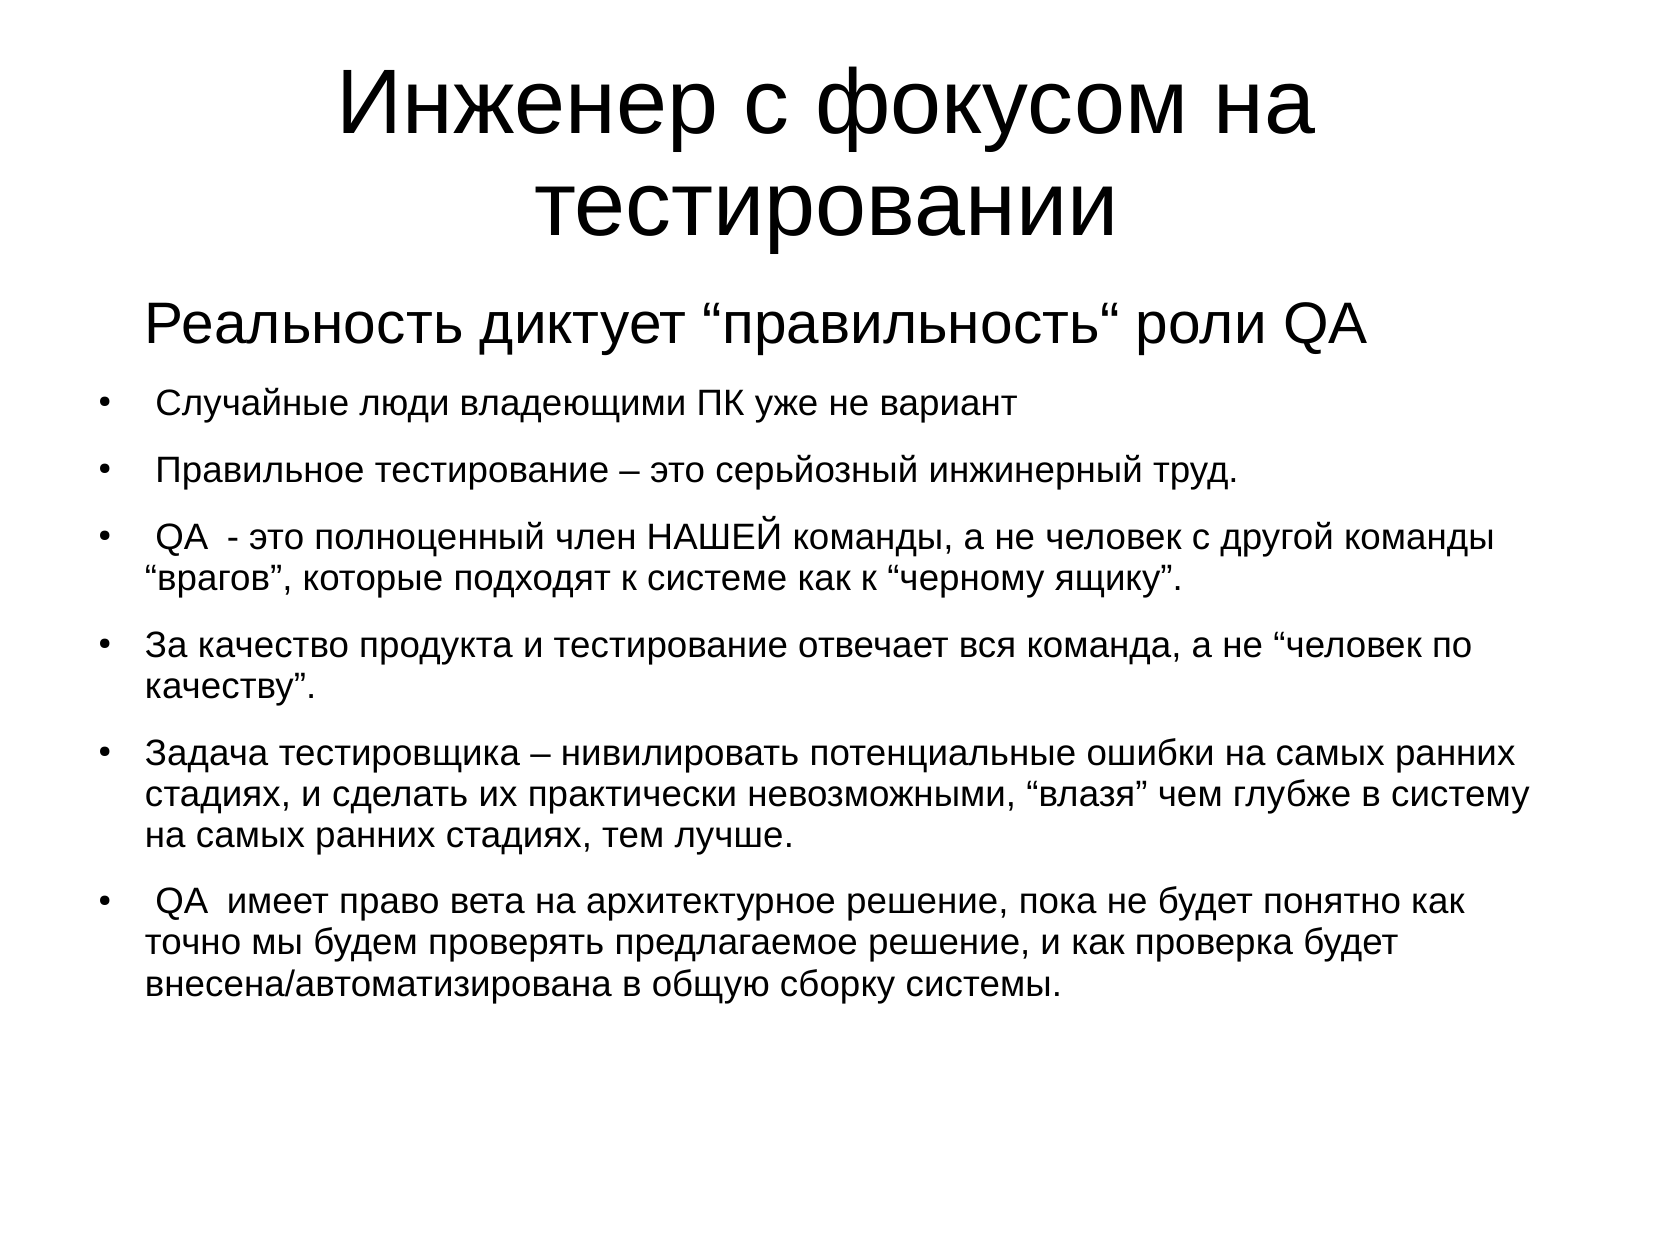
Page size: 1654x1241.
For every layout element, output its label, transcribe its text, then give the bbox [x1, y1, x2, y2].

list Реальность диктует “правильность“ роли QA Случайные люди владеющими ПК уже не вариант Правильное тестирование – это серьйозный инжинерный труд. QA - это полноценный член НАШЕЙ команды, а не человек с другой команды “врагов”, которые подходят к системе как к “черному ящику”. За качество продукта и тестирование отвечает вся команда, а не “человек по качеству”. Задача тестировщика – нивилировать потенциальные ошибки на самых ранних стадиях, и сделать их практически невозможными, “влазя” чем глубже в систему на самых ранних стадиях, тем лучше. QA имеет право вета на архитектурное решение, пока не будет понятно как точно мы будем проверять предлагаемое решение, и как проверка будет внесена/автоматизирована в общую сборку системы. [82, 290, 1571, 1010]
title Инженер с фокусом на тестировании [82, 49, 1571, 257]
